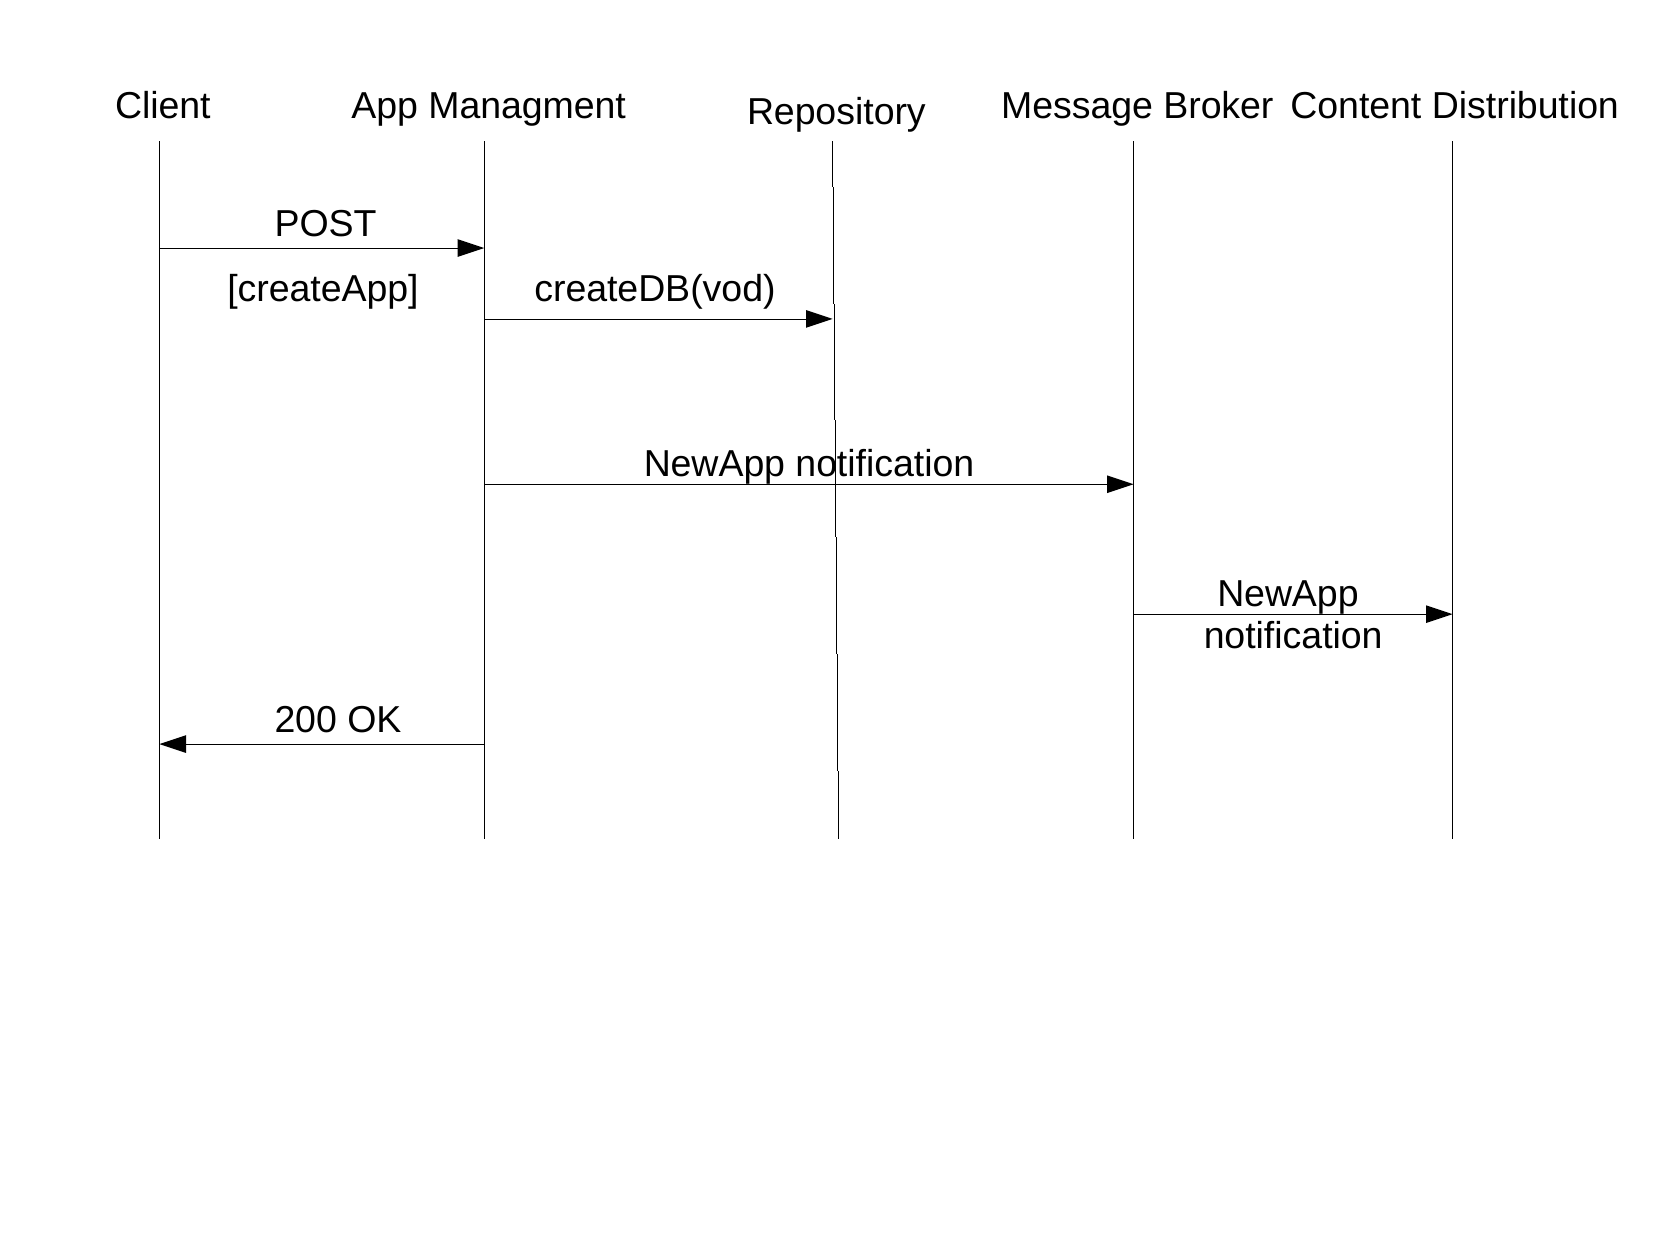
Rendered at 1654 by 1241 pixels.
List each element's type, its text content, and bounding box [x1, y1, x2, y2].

text_box App Managment [336, 76, 642, 134]
text_box Client [100, 76, 226, 134]
text_box 200 OK [259, 690, 417, 748]
text_box createDB(vod) [519, 259, 792, 317]
text_box [createApp] [212, 259, 434, 317]
text_box Content Distribution [1289, 76, 1635, 134]
text_box POST [259, 194, 392, 252]
text_box Repository [732, 82, 942, 140]
text_box Message Broker [986, 76, 1289, 134]
